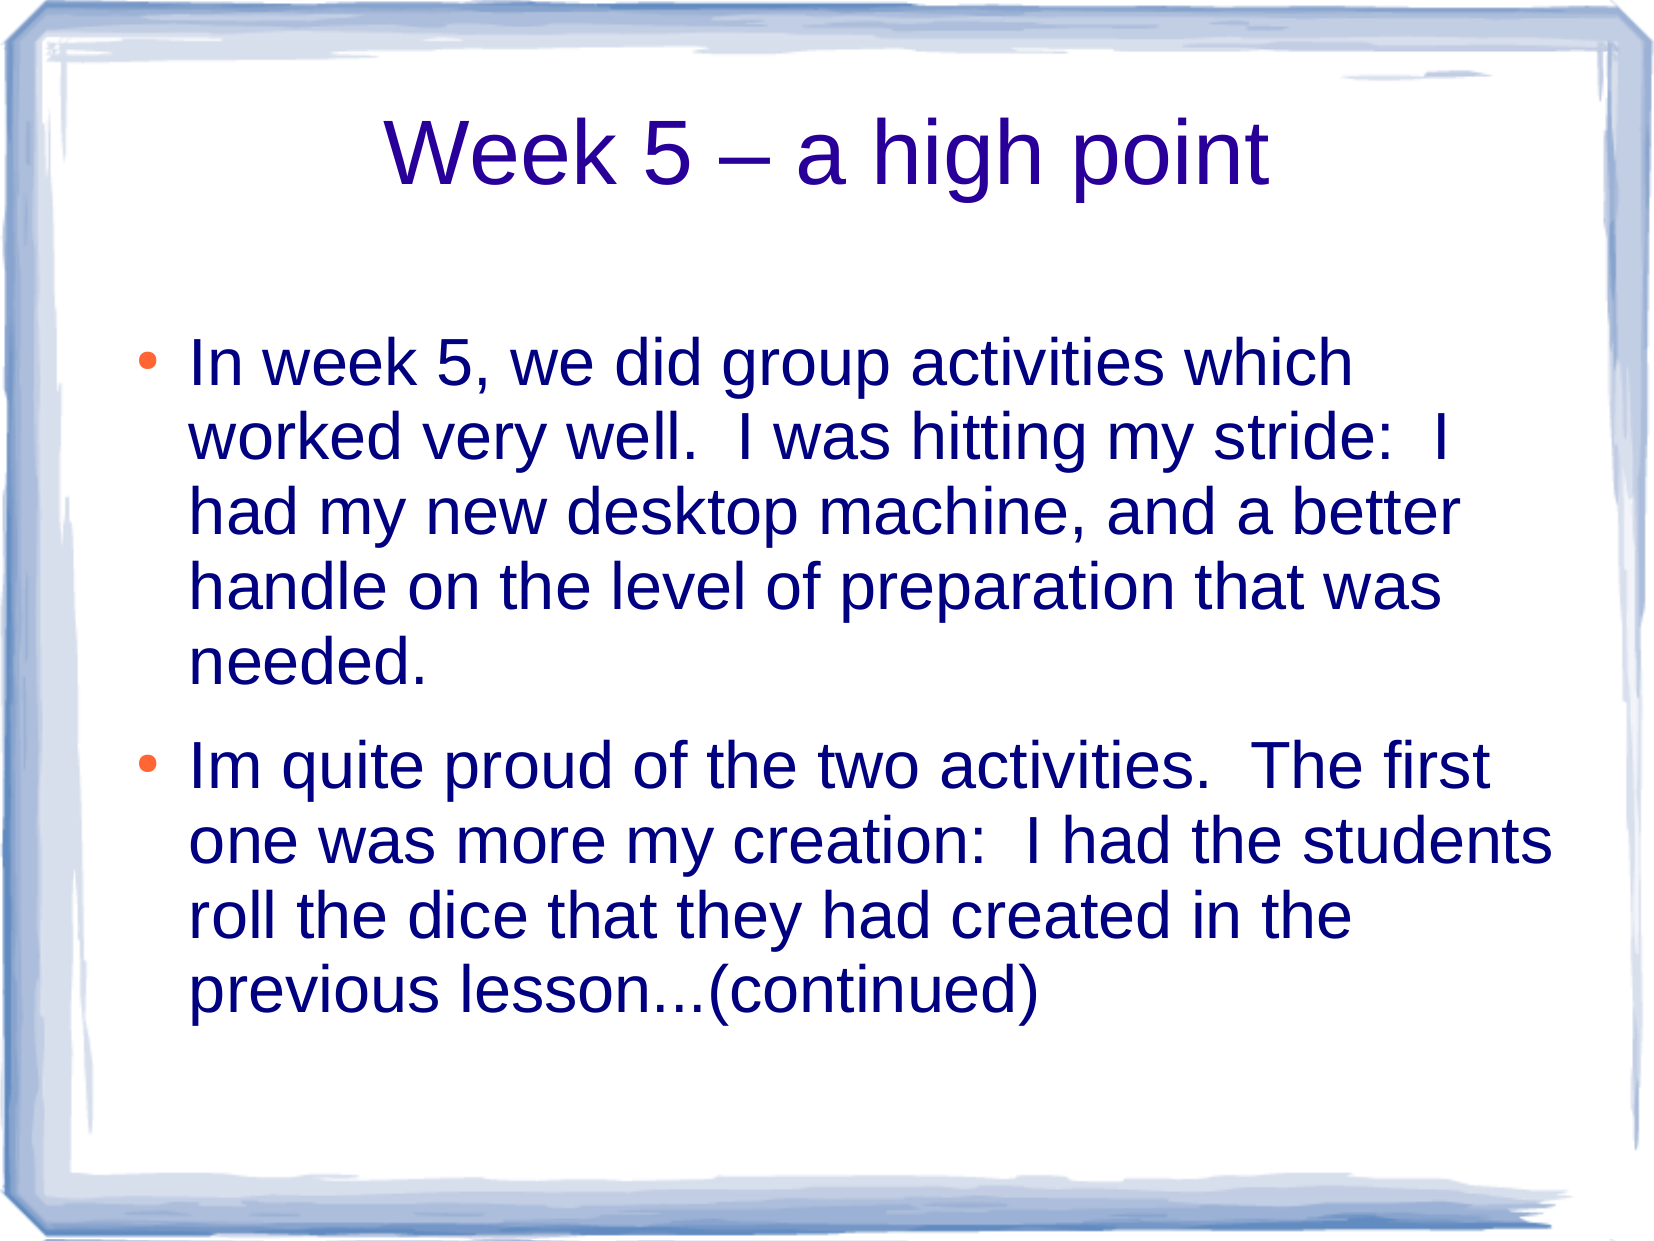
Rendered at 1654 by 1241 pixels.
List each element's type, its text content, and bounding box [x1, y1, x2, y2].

list In week 5, we did group activities which worked very well. I was hitting my stride: I had my new desktop machine, and a better handle on the level of preparation that was needed. Im quite proud of the two activities. The first one was more my creation: I had the students roll the dice that they had created in the previous lesson...(continued) [118, 324, 1571, 1028]
title Week 5 – a high point [82, 56, 1571, 250]
picture [0, 0, 1654, 1241]
